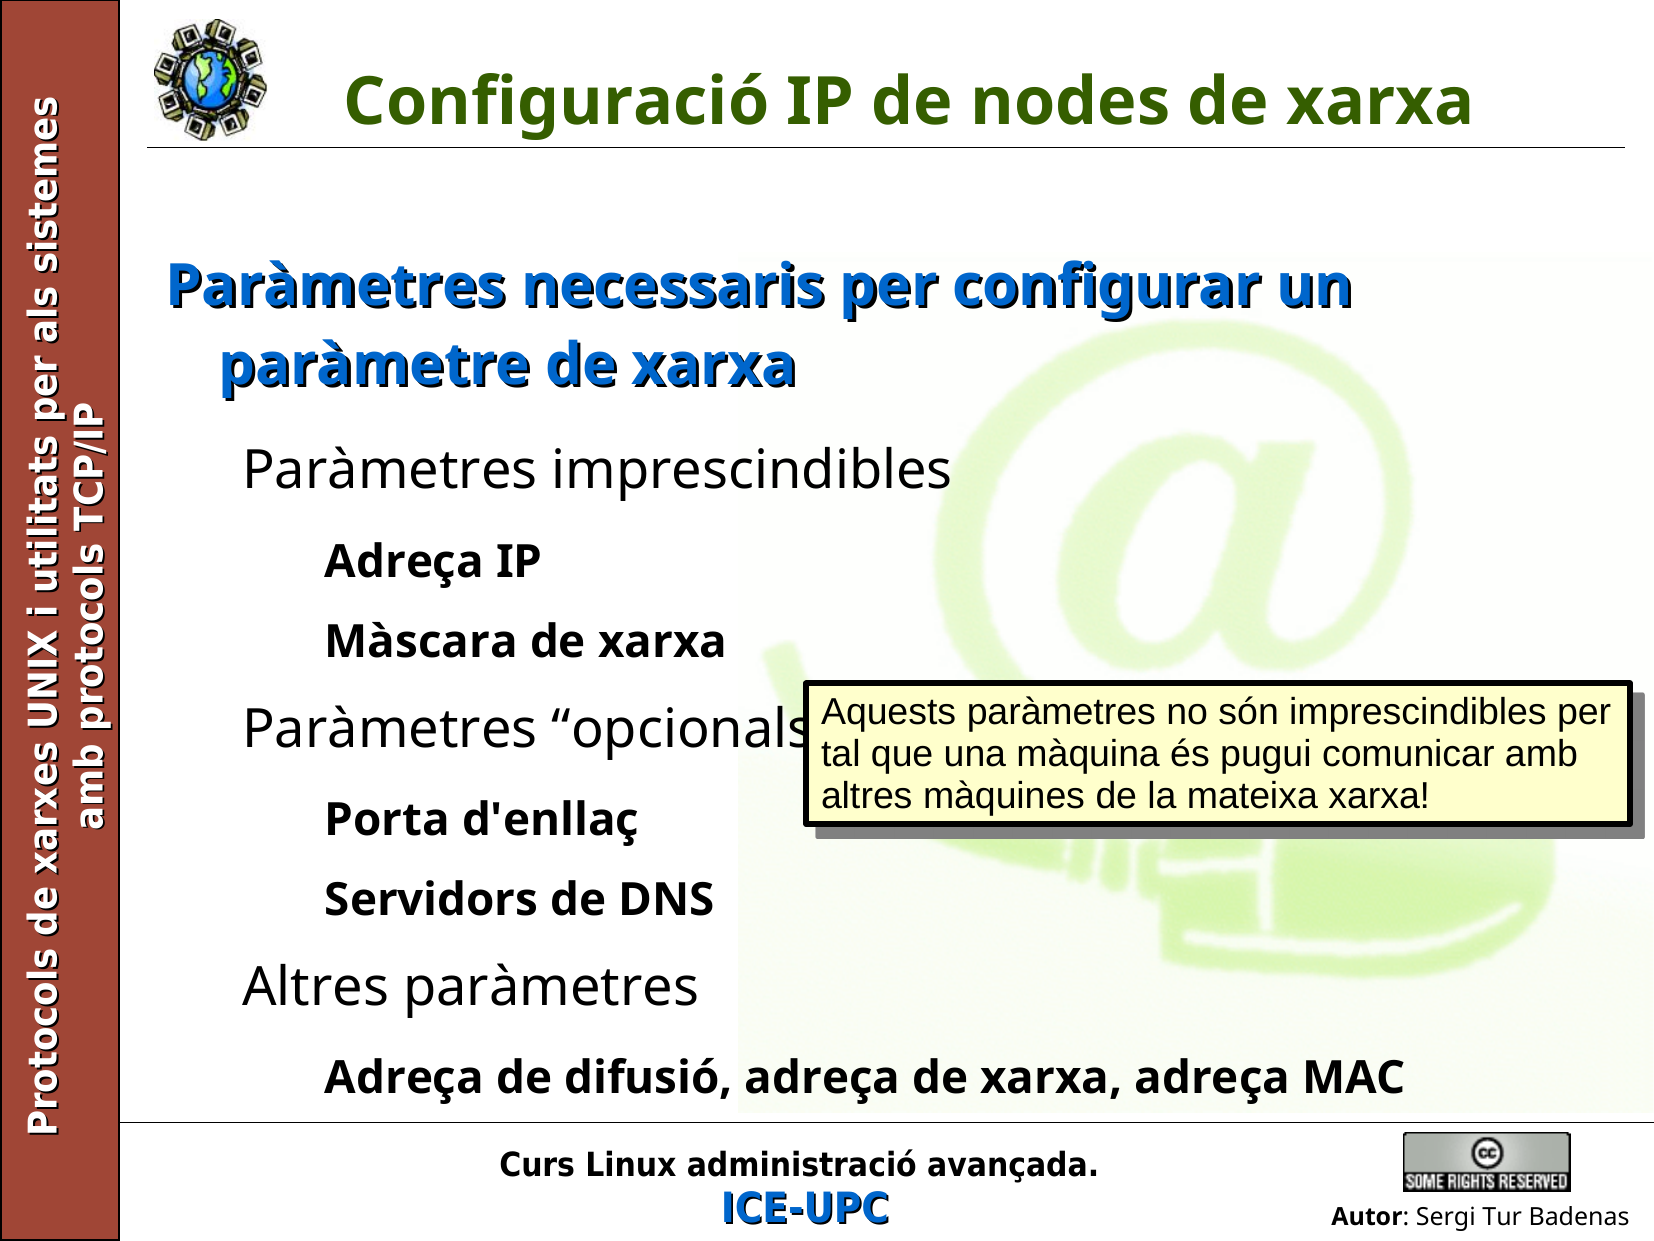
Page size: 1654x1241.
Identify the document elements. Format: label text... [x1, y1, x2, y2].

picture [1171, 1078, 1181, 1088]
picture [753, 1081, 761, 1088]
picture [1090, 1081, 1098, 1088]
picture [1403, 1132, 1571, 1192]
picture [738, 252, 1654, 1113]
picture [1271, 1081, 1279, 1088]
picture [1143, 1081, 1151, 1088]
title Configuració IP de nodes de xarxa [165, 56, 1654, 141]
list Paràmetres necessaris per configurar un paràmetre de xarxa Paràmetres imprescindibles Adreça IP Màscara de xarxa Paràmetres “opcionals” Porta d'enllaç Servidors de DNS Altres paràmetres Adreça de difusió, adreça de xarxa, adreça MAC [147, 242, 1636, 1078]
picture [881, 1081, 889, 1088]
text_box Aquests paràmetres no són imprescindibles per tal que una màquina és pugui comunicar amb altres màquines de la mateixa xarxa! [806, 683, 1630, 825]
picture [154, 19, 268, 142]
picture [921, 1078, 931, 1088]
picture [781, 1078, 791, 1088]
picture [1015, 1081, 1023, 1088]
